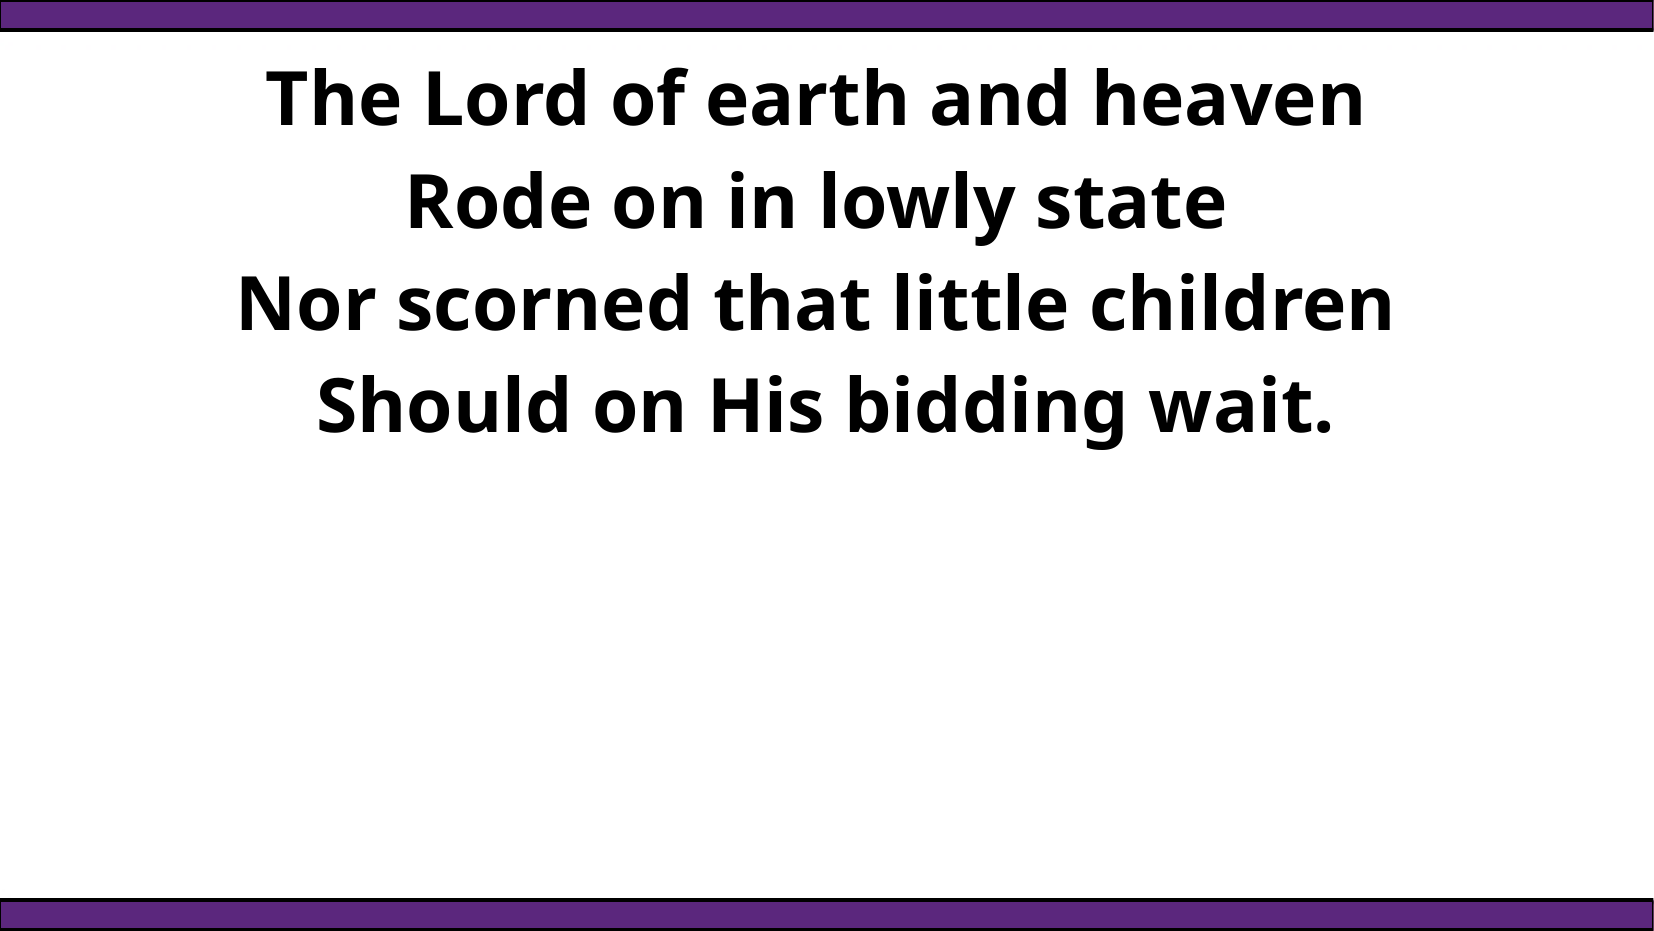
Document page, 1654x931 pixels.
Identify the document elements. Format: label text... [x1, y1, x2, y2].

text_box [0, 0, 1654, 31]
text_box [0, 900, 1654, 931]
text_box The Lord of earth and heaven Rode on in lowly state Nor scorned that little children Should on His bidding wait. [60, 38, 1593, 453]
picture [0, 31, 1654, 900]
